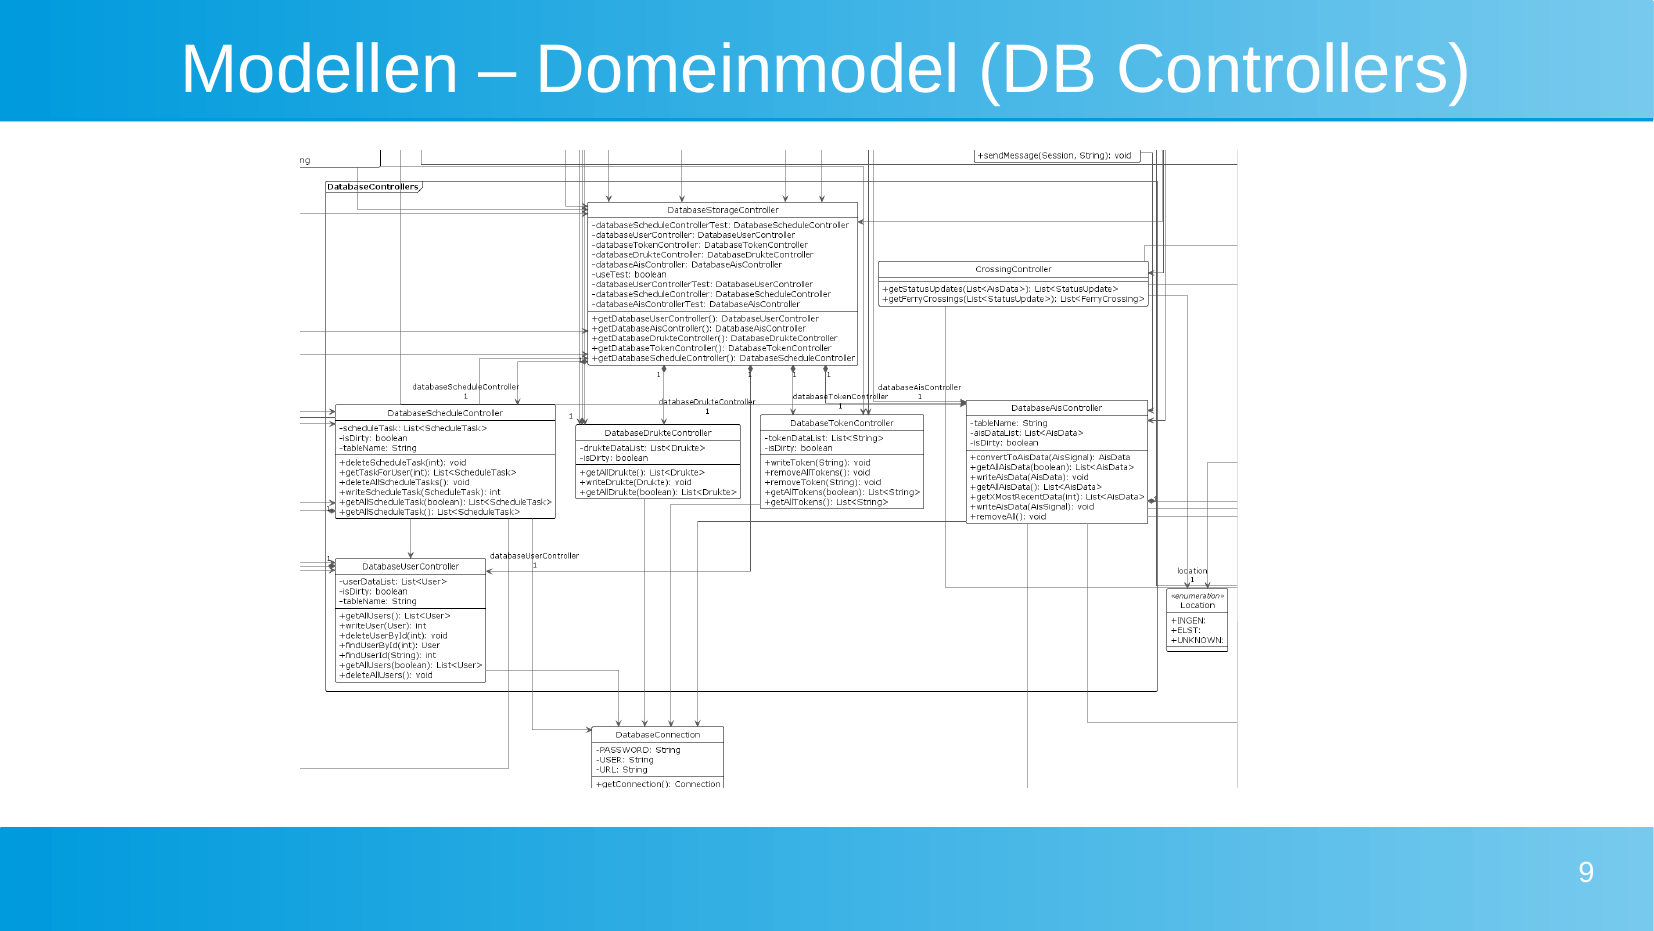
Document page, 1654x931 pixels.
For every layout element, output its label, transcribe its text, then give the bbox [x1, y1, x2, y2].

picture [300, 150, 1238, 788]
title Modellen – Domeinmodel (DB Controllers) [59, 29, 1595, 108]
